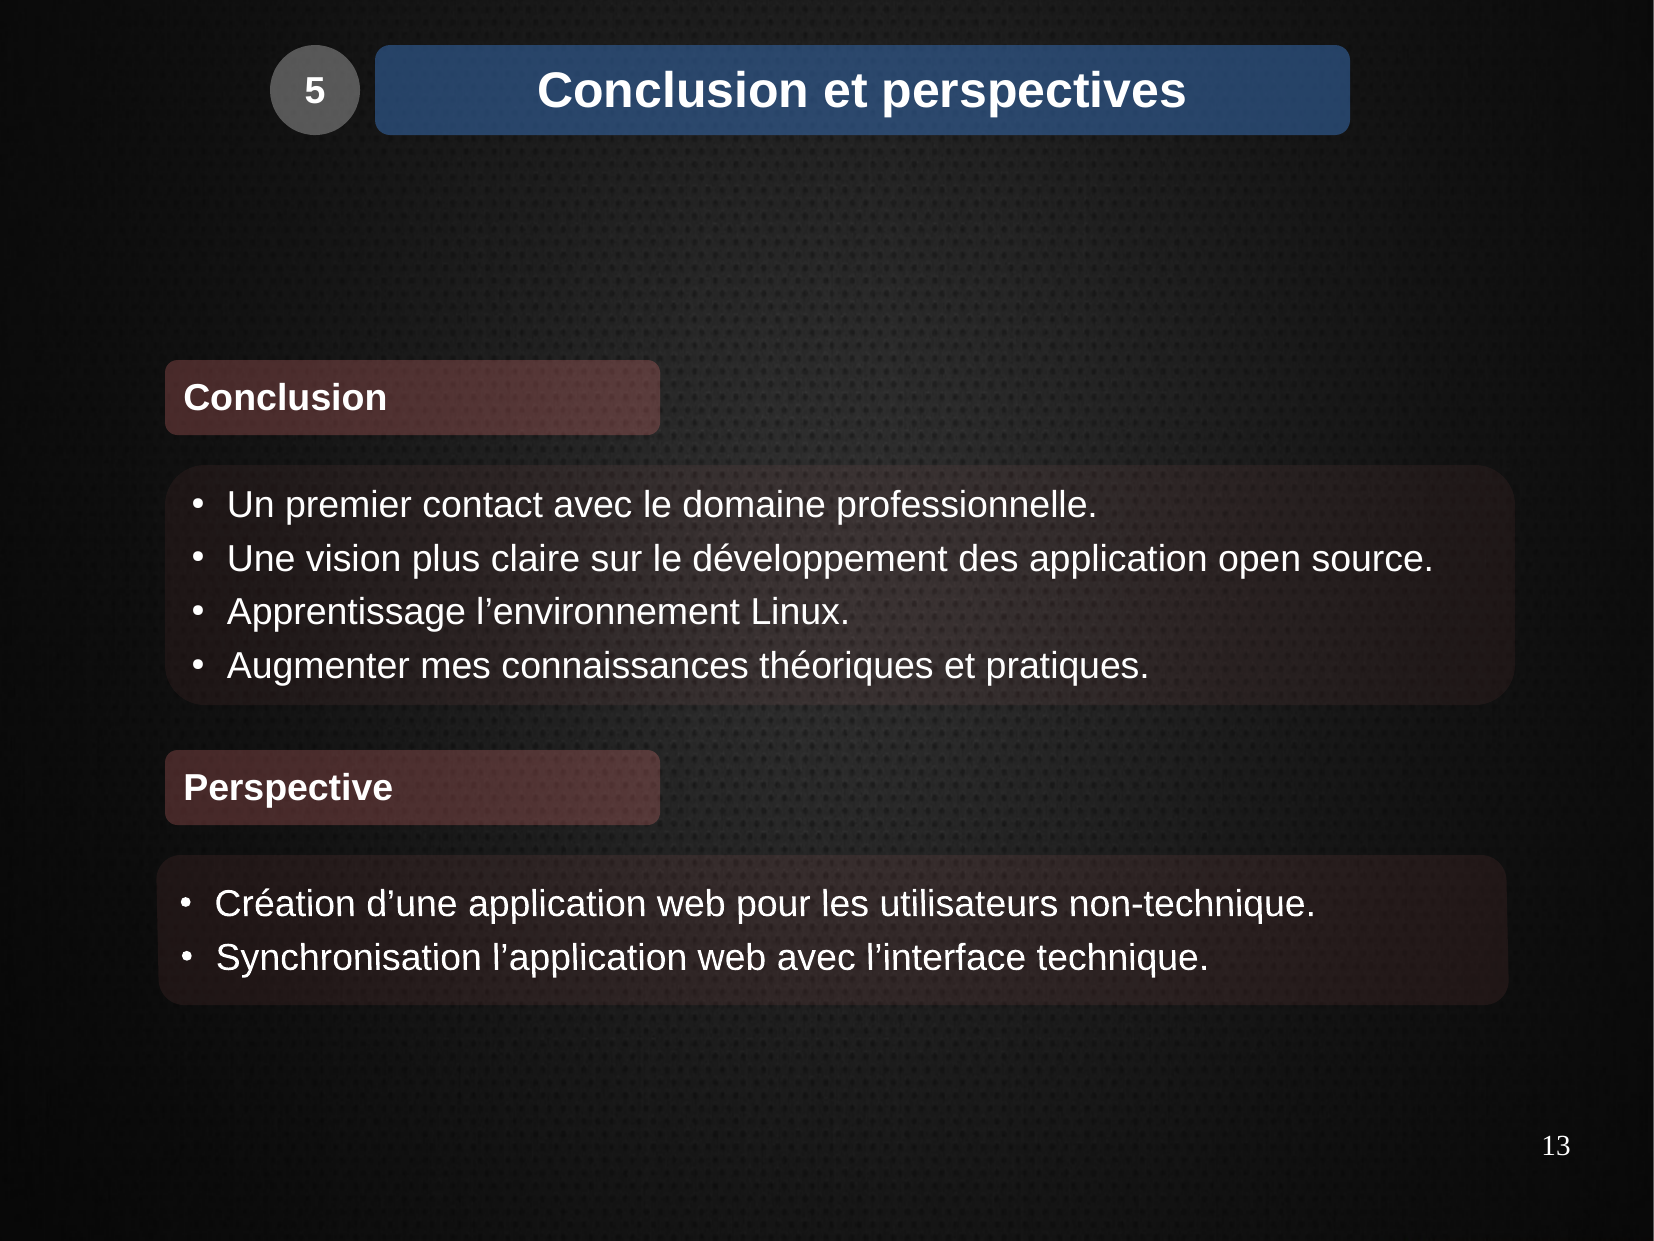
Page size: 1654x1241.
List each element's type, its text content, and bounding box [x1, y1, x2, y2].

text_box Un premier contact avec le domaine professionnelle. Une vision plus claire sur le développement des application open source. Apprentissage l’environnement Linux. Augmenter mes connaissances théoriques et pratiques. [165, 465, 1516, 706]
text_box 5 [270, 45, 361, 136]
text_box Création d’une application web pour les utilisateurs non-technique. Synchronisation l’application web avec l’interface technique. [156, 855, 1509, 1006]
text_box Conclusion et perspectives [375, 45, 1351, 136]
text_box Perspective [165, 750, 661, 826]
text_box Conclusion [165, 360, 661, 436]
picture [0, 0, 1654, 1241]
